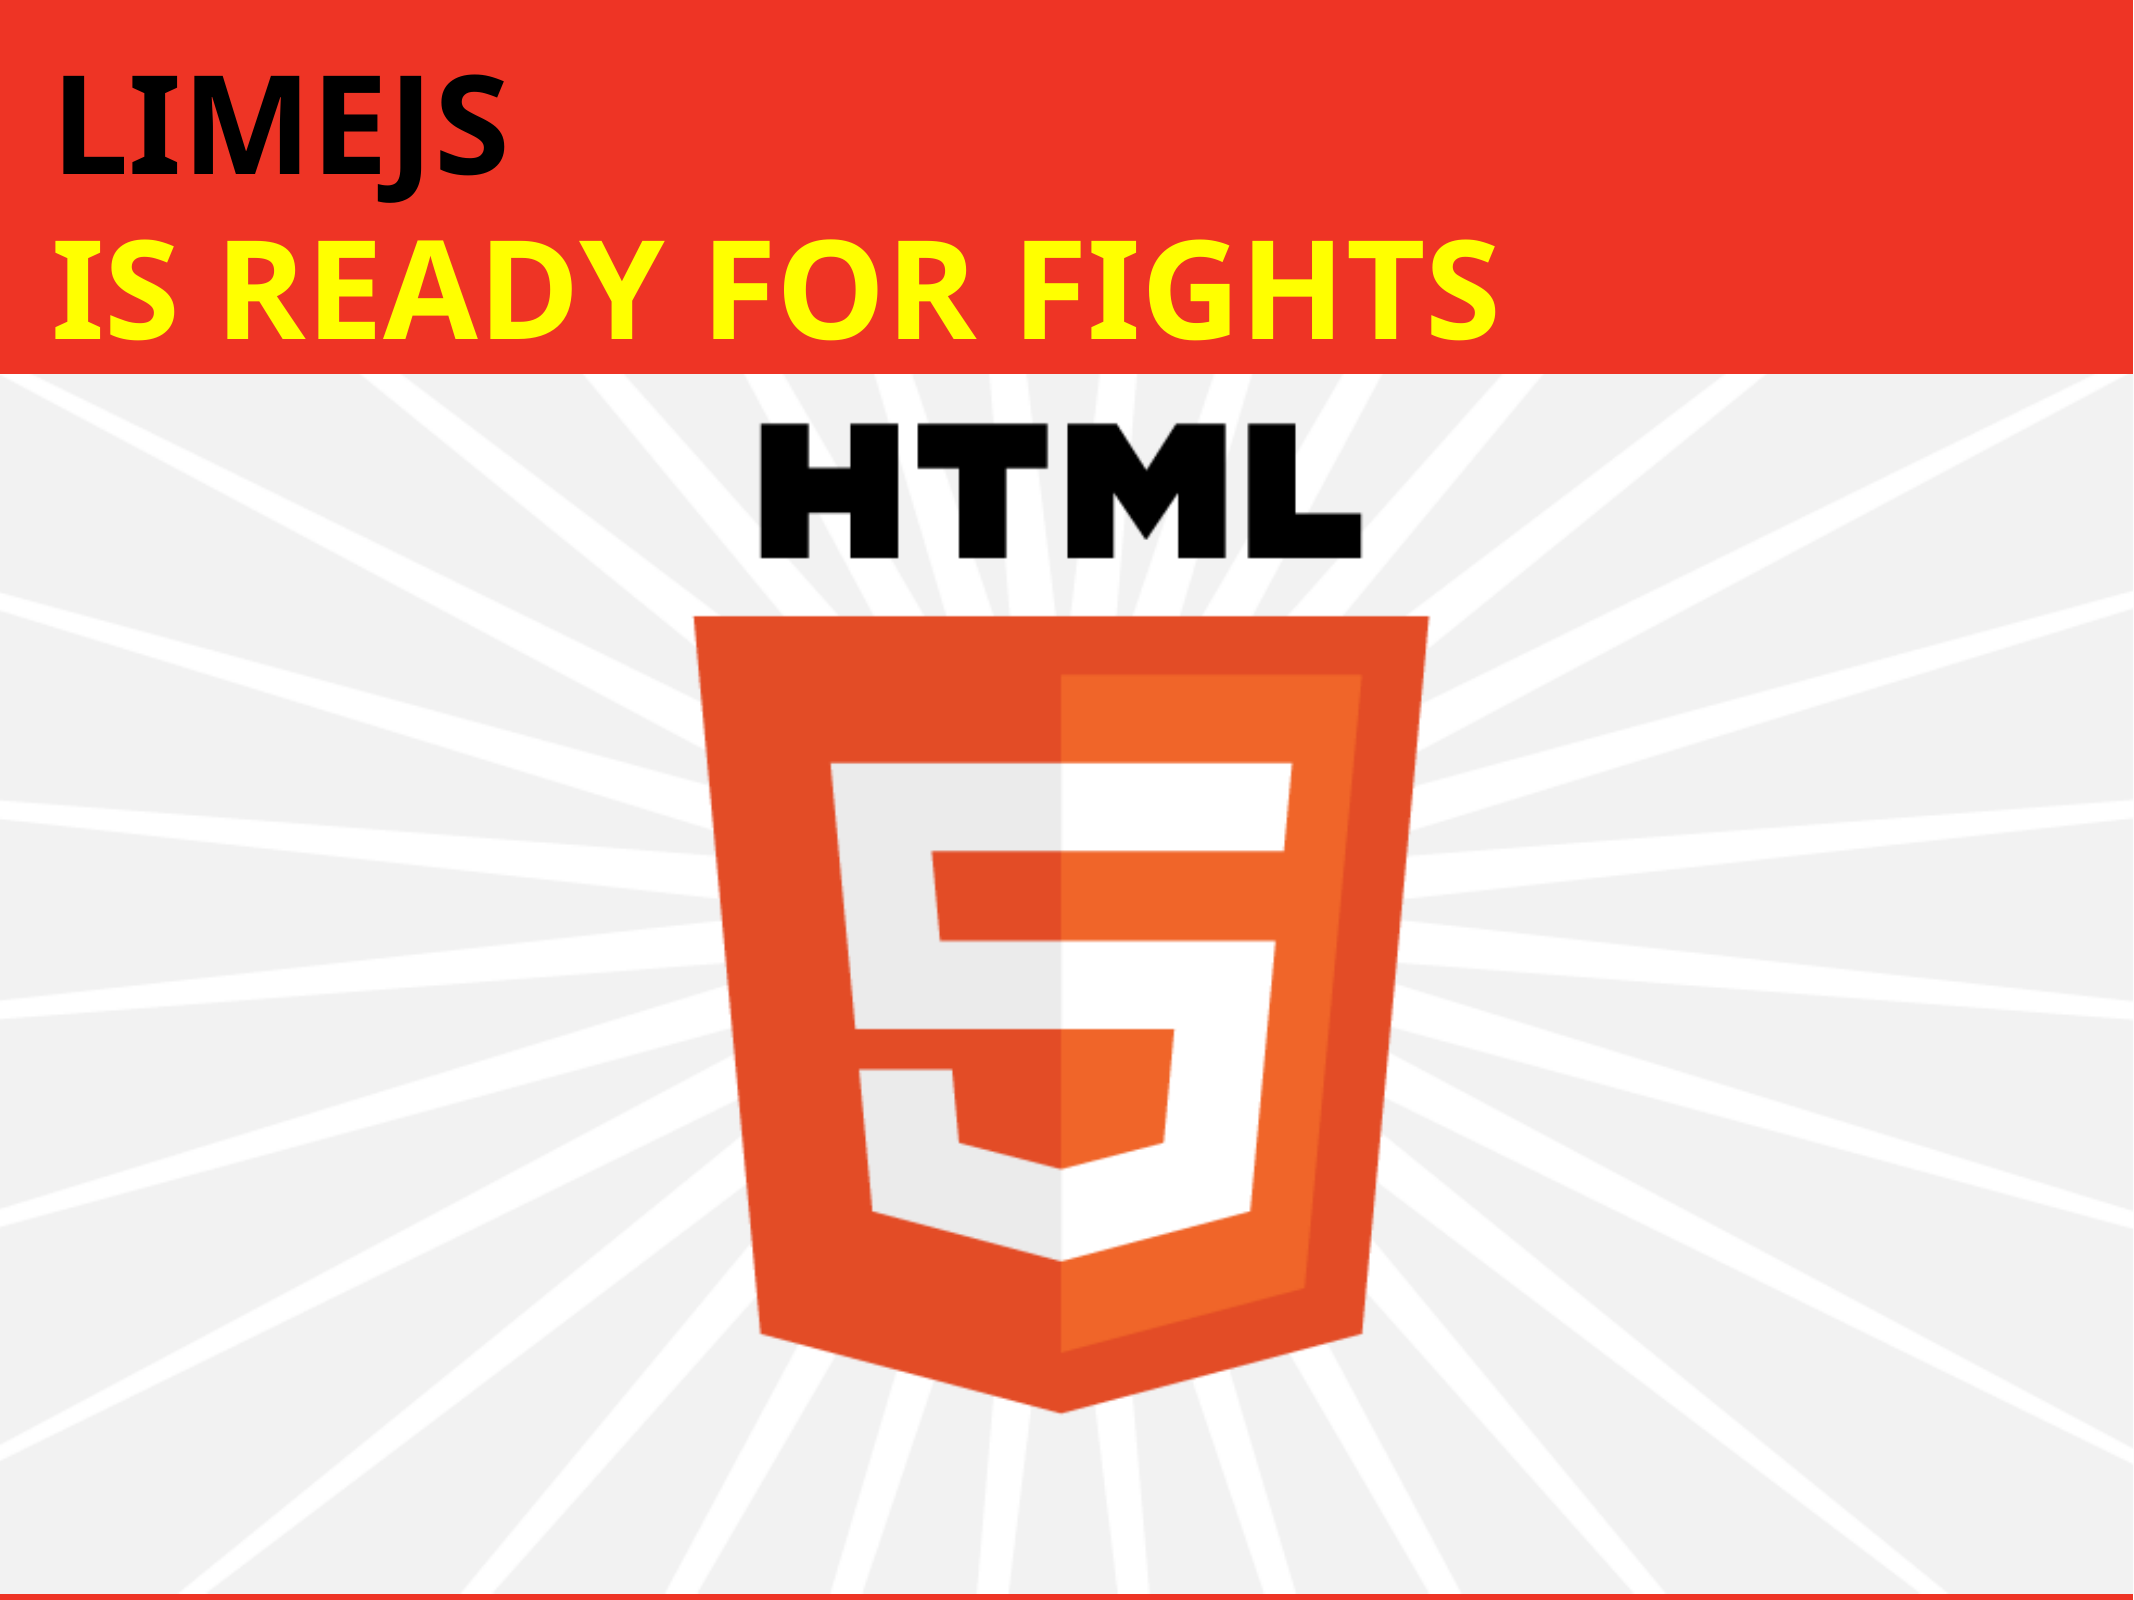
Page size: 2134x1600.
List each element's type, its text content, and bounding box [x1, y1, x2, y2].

text_box LIMEJS IS READY FOR FIGHTS [41, 37, 2063, 374]
picture [0, 374, 2134, 1594]
